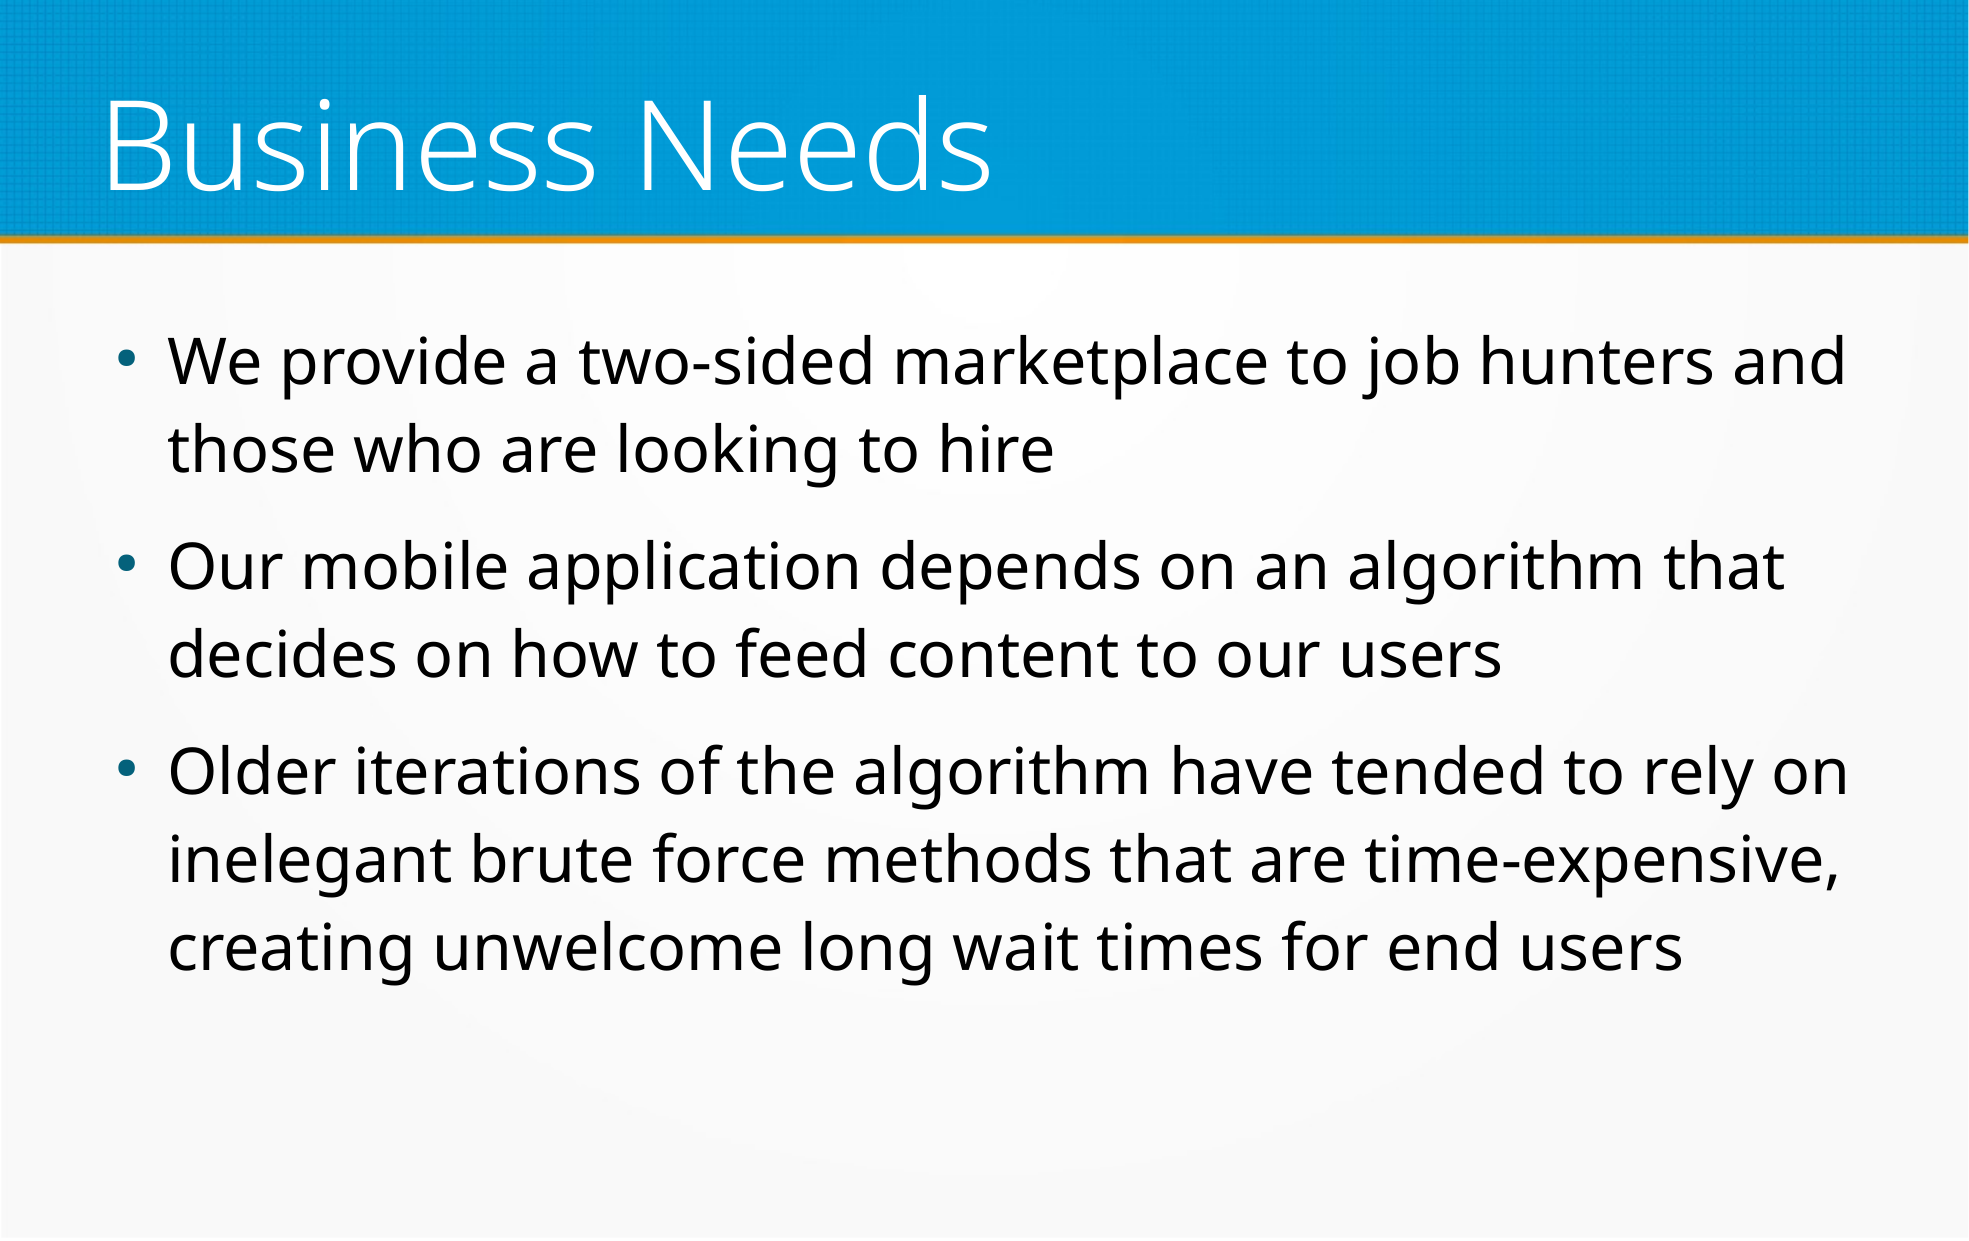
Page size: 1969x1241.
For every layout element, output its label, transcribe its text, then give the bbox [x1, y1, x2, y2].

picture [0, 233, 1969, 1241]
list We provide a two-sided marketplace to job hunters and those who are looking to hire Our mobile application depends on an algorithm that decides on how to feed content to our users Older iterations of the algorithm have tended to rely on inelegant brute force methods that are time-expensive, creating unwelcome long wait times for end users [98, 315, 1861, 1081]
title Business Needs [98, 19, 1870, 227]
